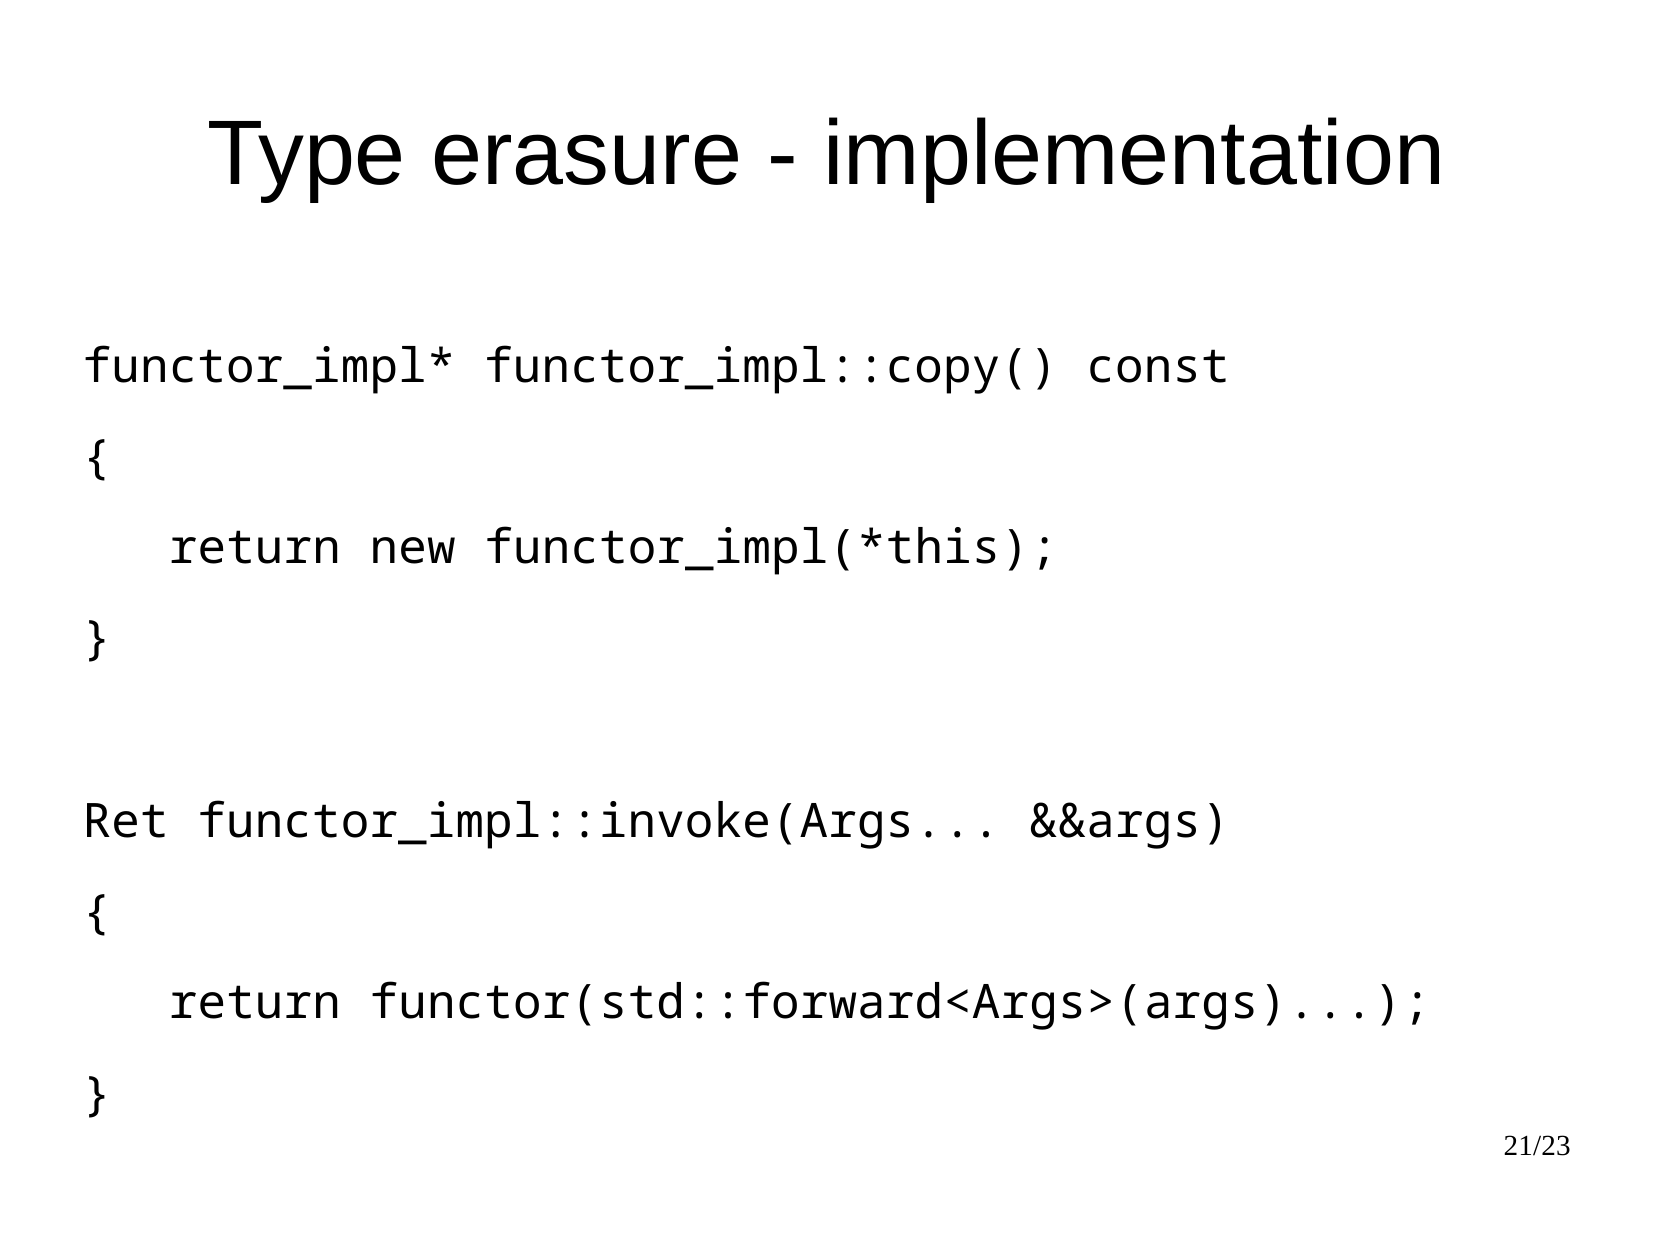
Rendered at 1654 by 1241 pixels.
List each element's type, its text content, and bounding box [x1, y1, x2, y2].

title Type erasure - implementation [82, 49, 1571, 240]
list functor_impl* functor_impl::copy() const { return new functor_impl(*this); } Ret functor_impl::invoke(Args... &&args) { return functor(std::forward<Args>(args)...); } [82, 240, 1571, 1126]
